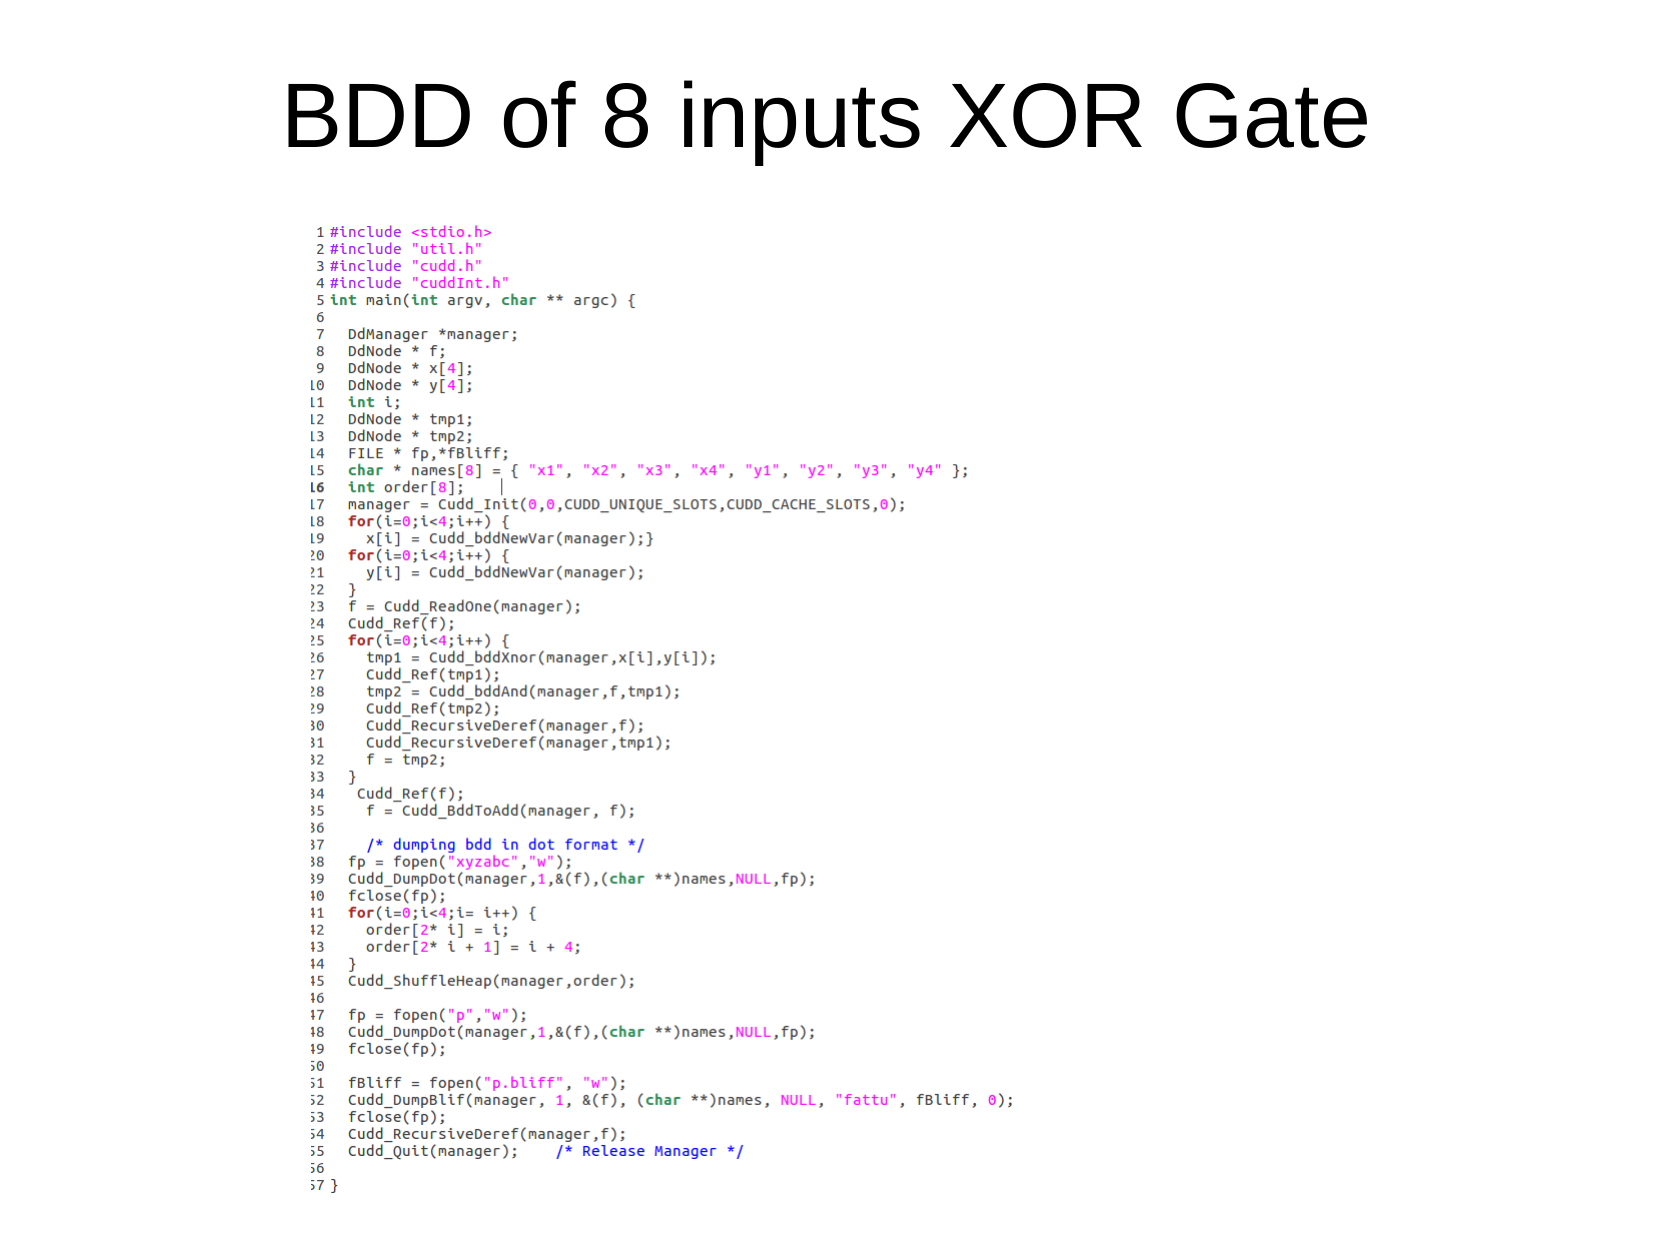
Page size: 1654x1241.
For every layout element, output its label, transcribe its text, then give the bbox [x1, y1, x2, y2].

picture [311, 224, 1040, 1196]
title BDD of 8 inputs XOR Gate [82, 11, 1571, 219]
